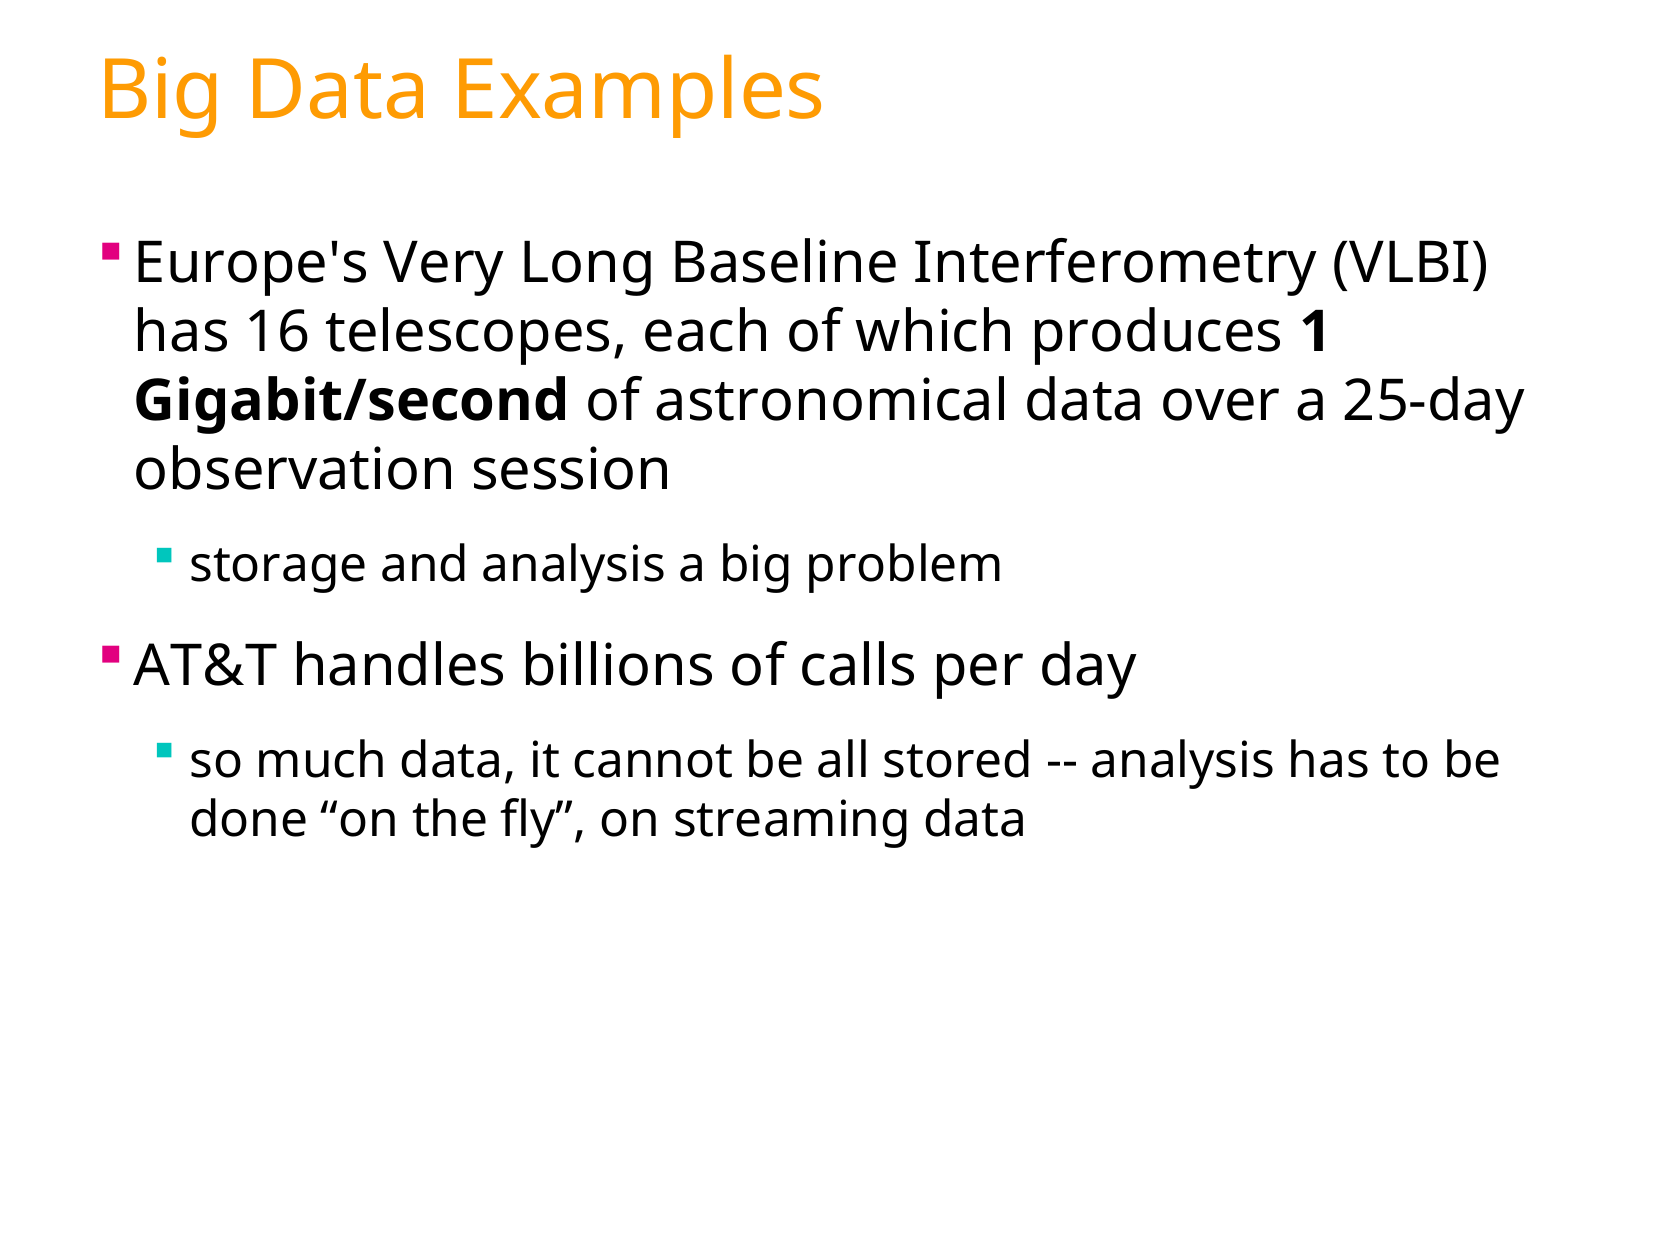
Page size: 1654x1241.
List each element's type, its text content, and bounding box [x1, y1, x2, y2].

title Big Data Examples [82, 31, 1585, 156]
list Europe's Very Long Baseline Interferometry (VLBI) has 16 telescopes, each of which produces 1 Gigabit/second of astronomical data over a 25-day observation session storage and analysis a big problem AT&T handles billions of calls per day so much data, it cannot be all stored -- analysis has to be done “on the fly”, on streaming data [82, 216, 1585, 858]
